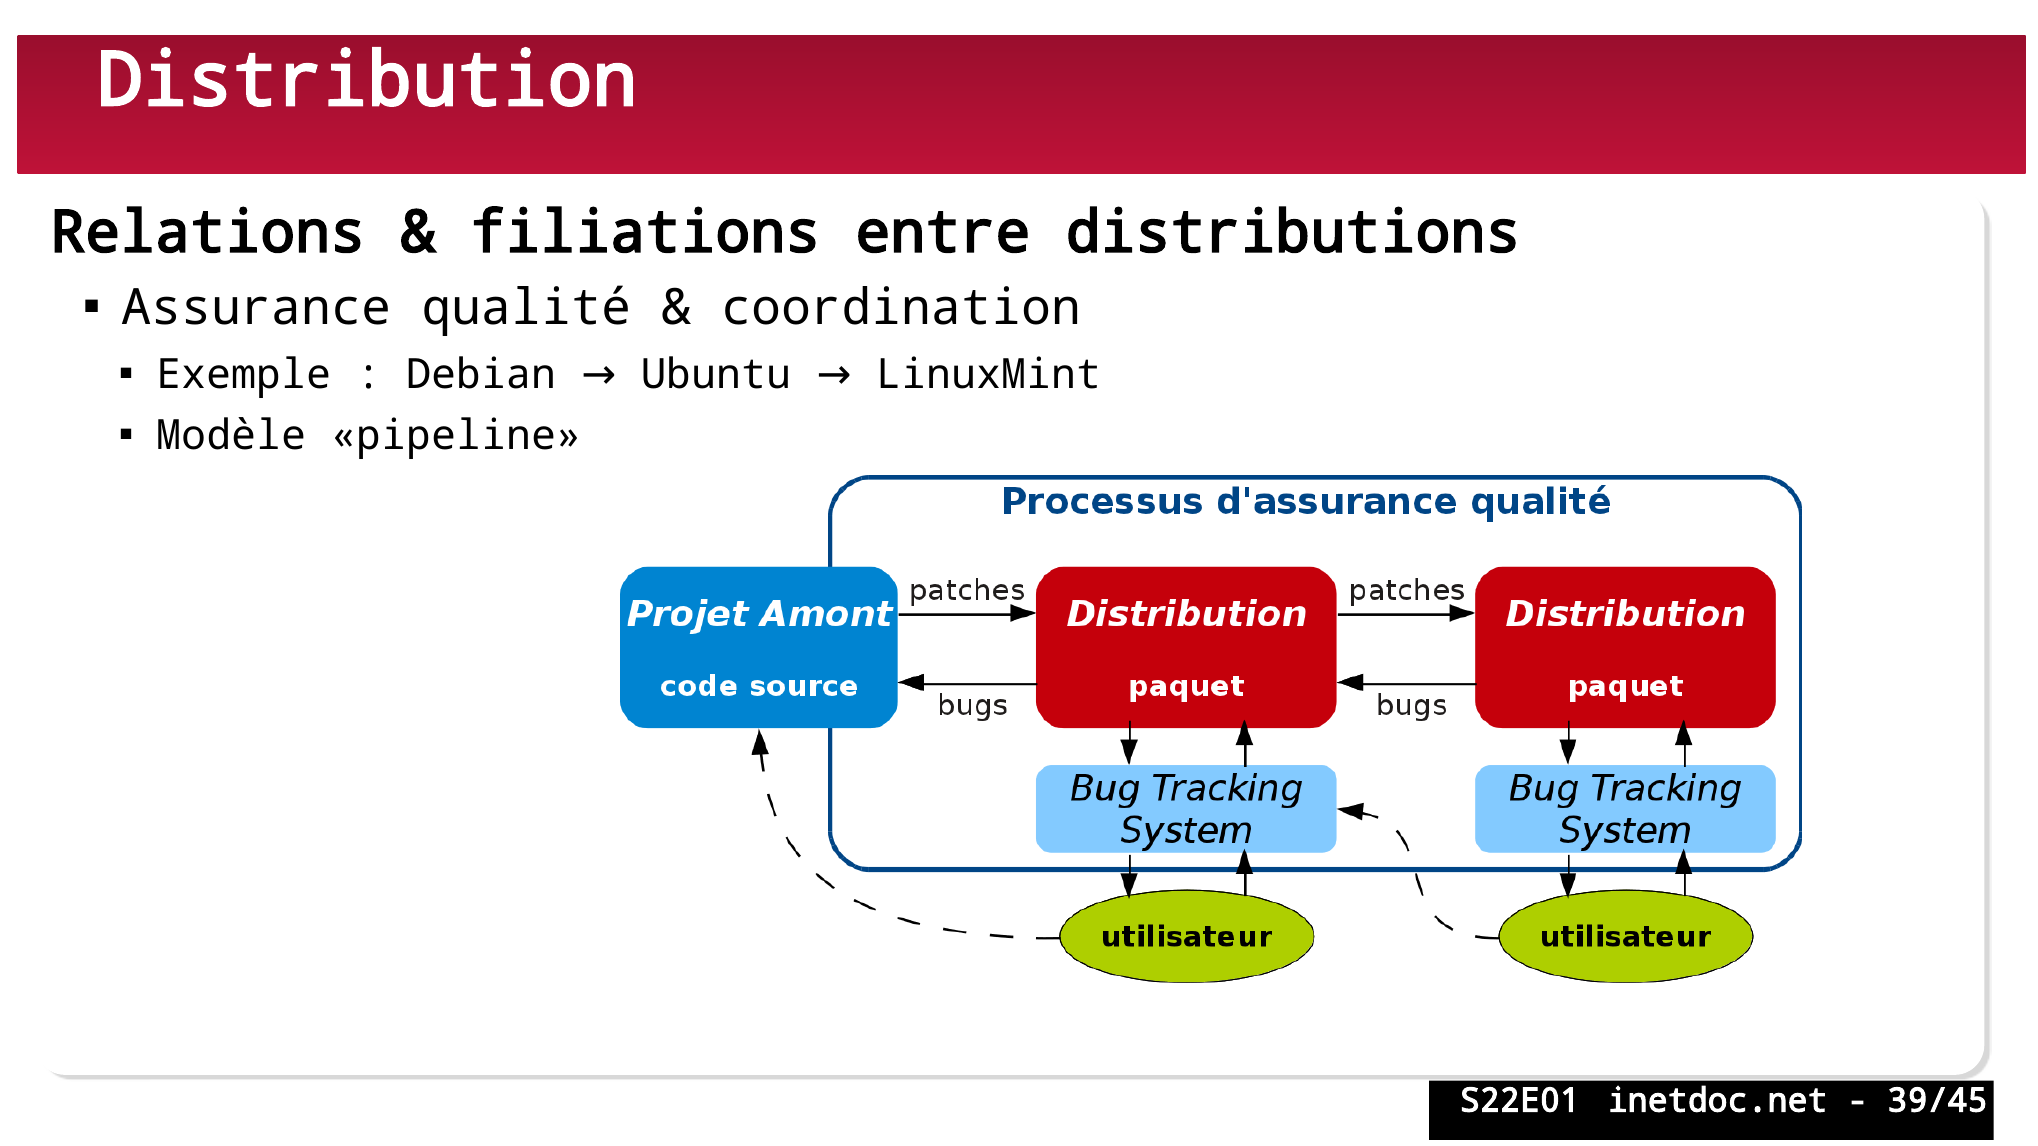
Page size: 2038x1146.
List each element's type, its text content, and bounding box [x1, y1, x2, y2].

text_box Distribution [17, 35, 2026, 174]
text_box Relations & filiations entre distributions Assurance qualité & coordination Exemple : Debian → Ubuntu → LinuxMint Modèle «pipeline» [35, 188, 1985, 1075]
text_box S22E01 inetdoc.net - 45/45 [1429, 1080, 1994, 1140]
picture [620, 472, 1802, 983]
